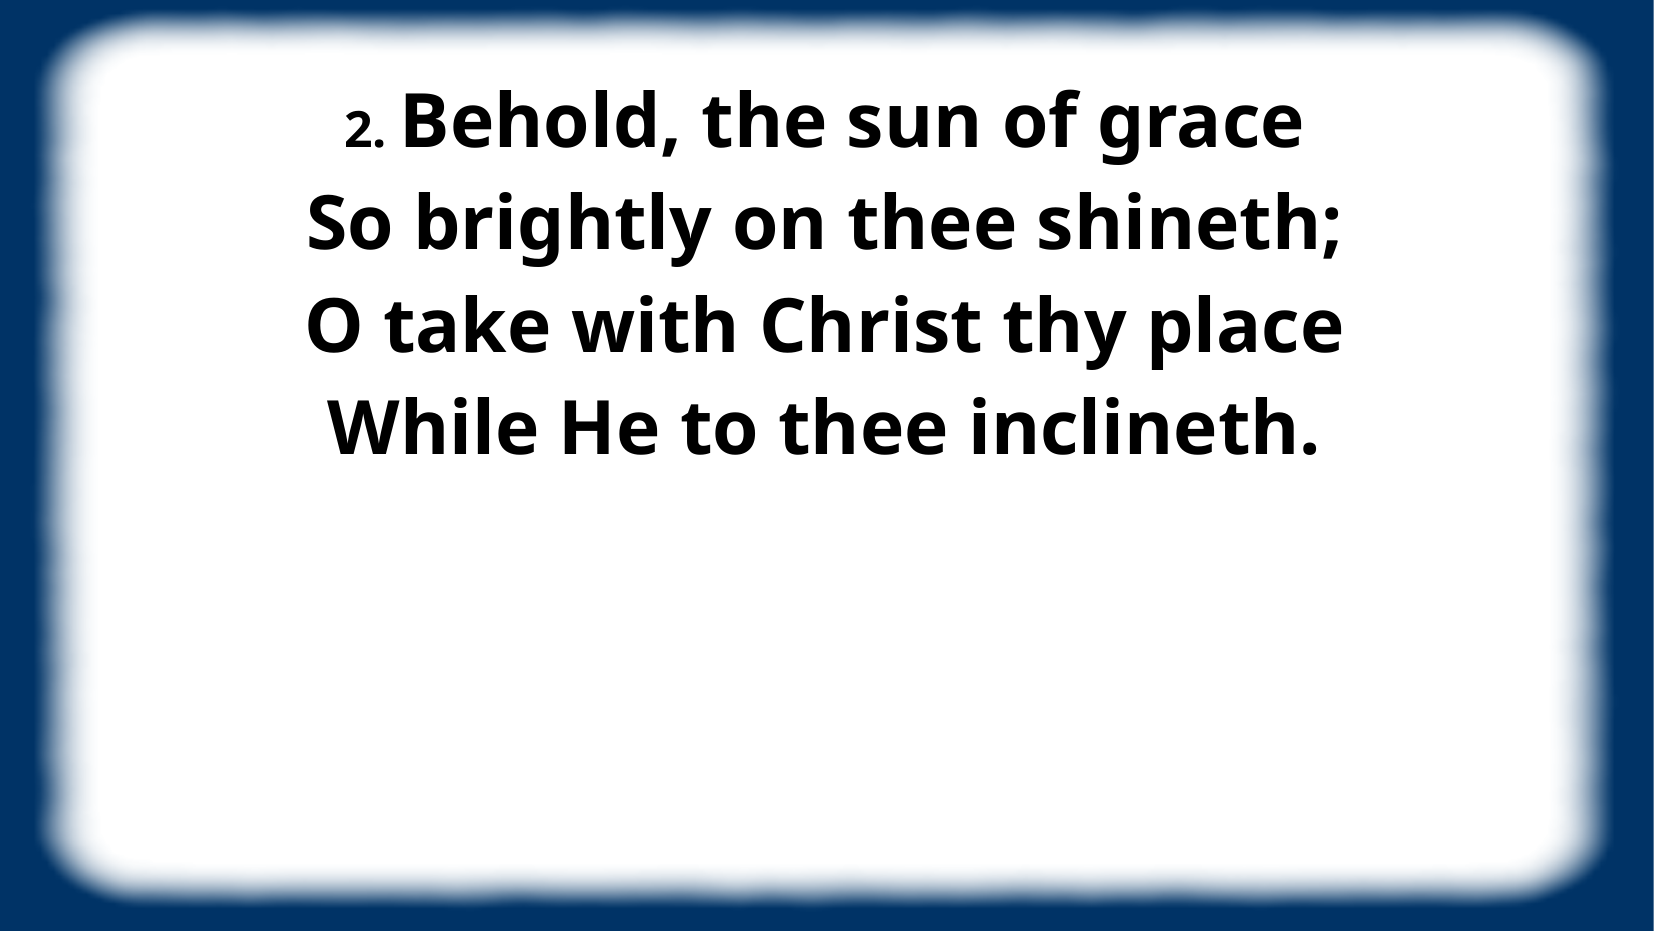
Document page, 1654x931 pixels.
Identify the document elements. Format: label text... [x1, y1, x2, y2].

picture [0, 0, 1654, 931]
text_box 2. Behold, the sun of grace So brightly on thee shineth; O take with Christ thy place While He to thee inclineth. [105, 60, 1546, 475]
